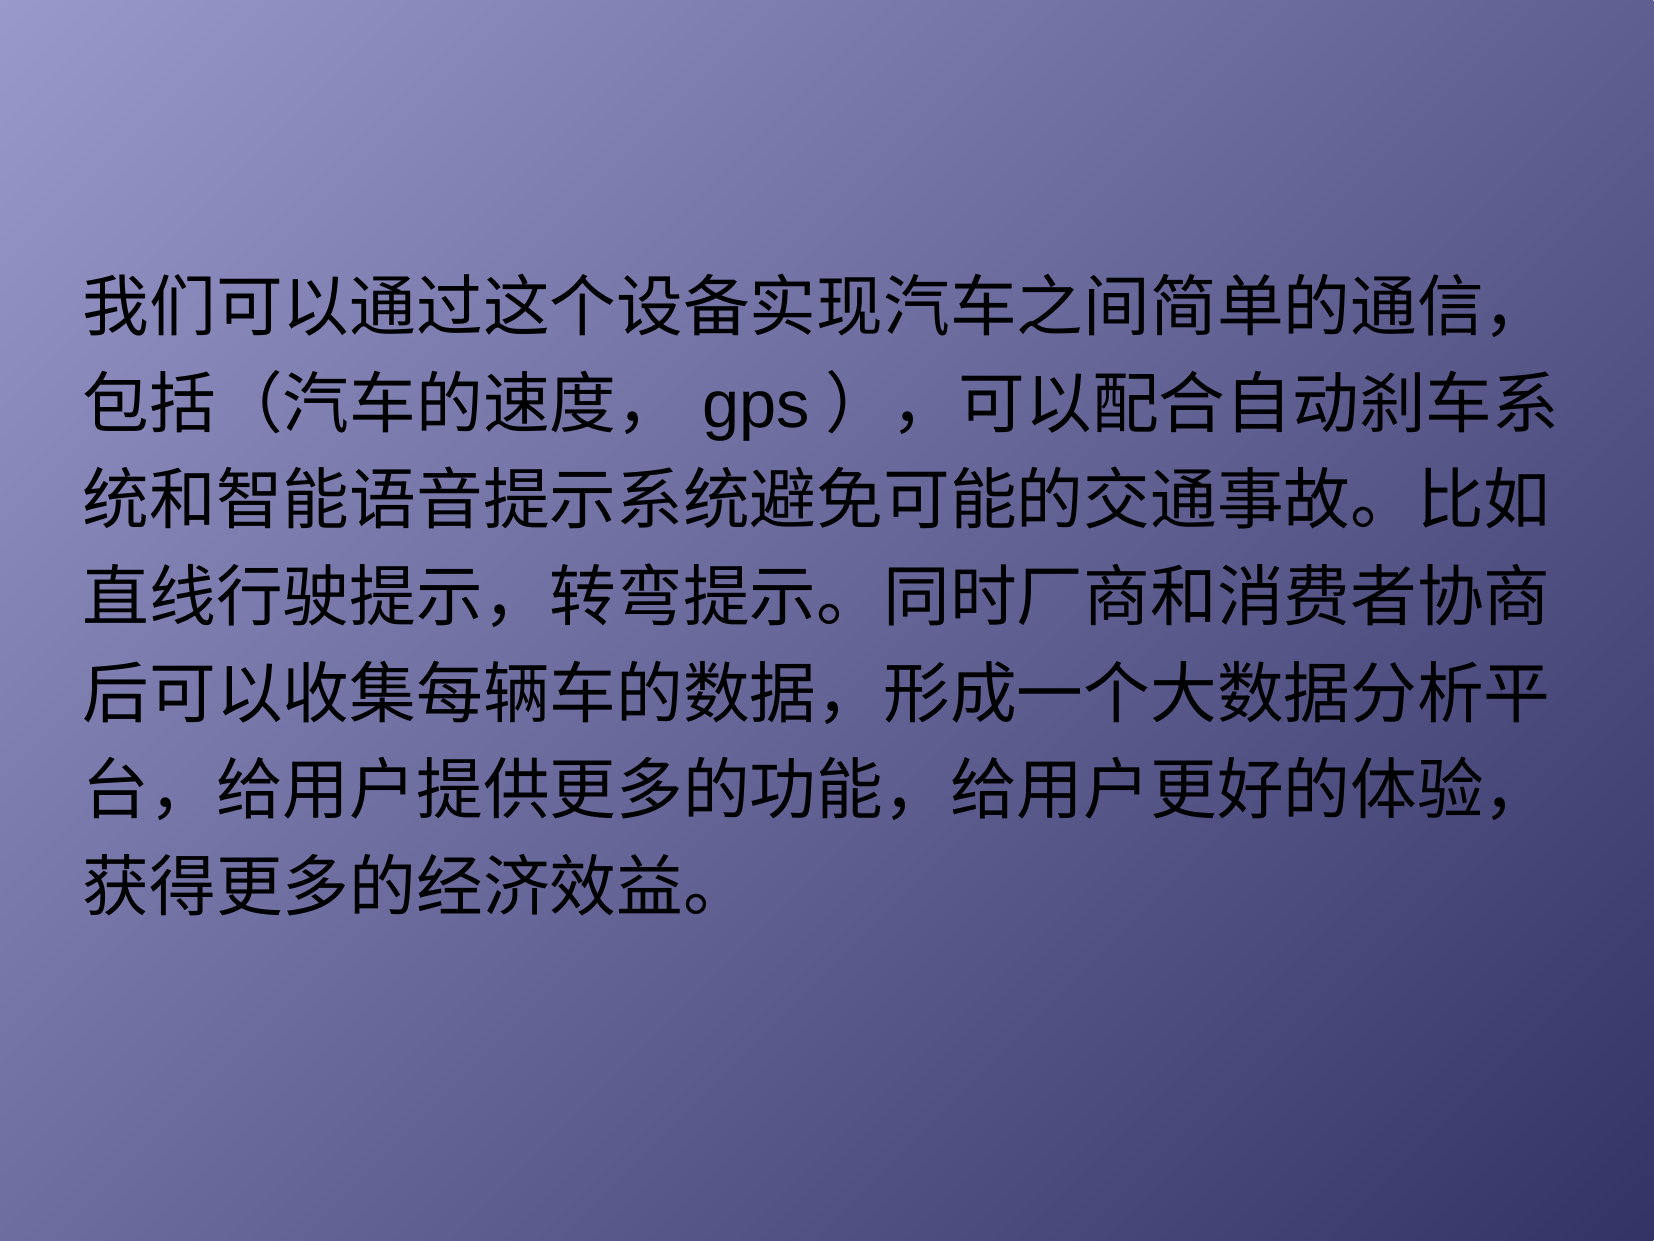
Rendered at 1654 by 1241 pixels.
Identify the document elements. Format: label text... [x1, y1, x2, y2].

subtitle 我们可以通过这个设备实现汽车之间简单的通信，包括（汽车的速度，gps），可以配合自动刹车系统和智能语音提示系统避免可能的交通事故。比如直线行驶提示，转弯提示。同时厂商和消费者协商后可以收集每辆车的数据，形成一个大数据分析平台，给用户提供更多的功能，给用户更好的体验，获得更多的经济效益。 [82, 188, 1571, 1069]
